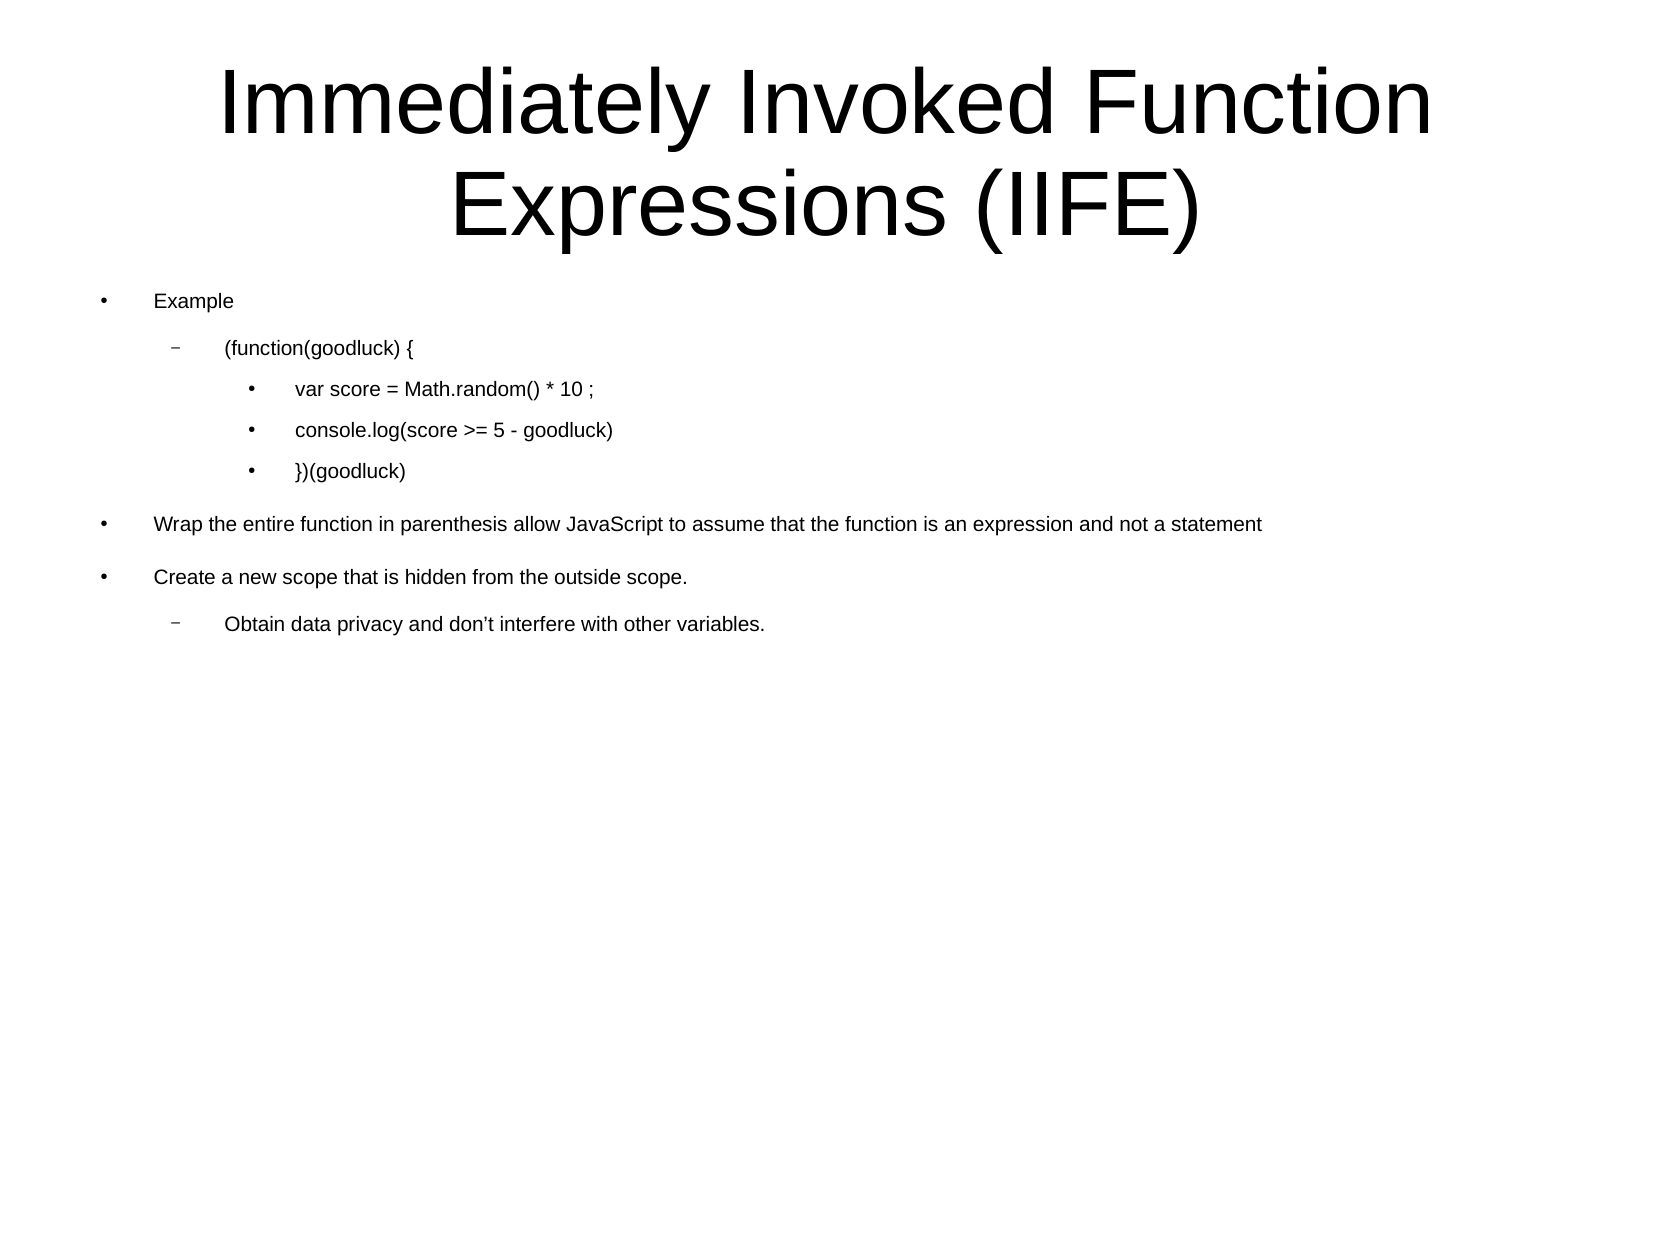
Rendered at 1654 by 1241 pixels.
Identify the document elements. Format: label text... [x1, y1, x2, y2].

title Immediately Invoked Function Expressions (IIFE) [82, 49, 1571, 257]
list Example (function(goodluck) { var score = Math.random() * 10 ; console.log(score >= 5 - goodluck) })(goodluck) Wrap the entire function in parenthesis allow JavaScript to assume that the function is an expression and not a statement Create a new scope that is hidden from the outside scope. Obtain data privacy and don’t interfere with other variables. [82, 290, 1571, 1205]
